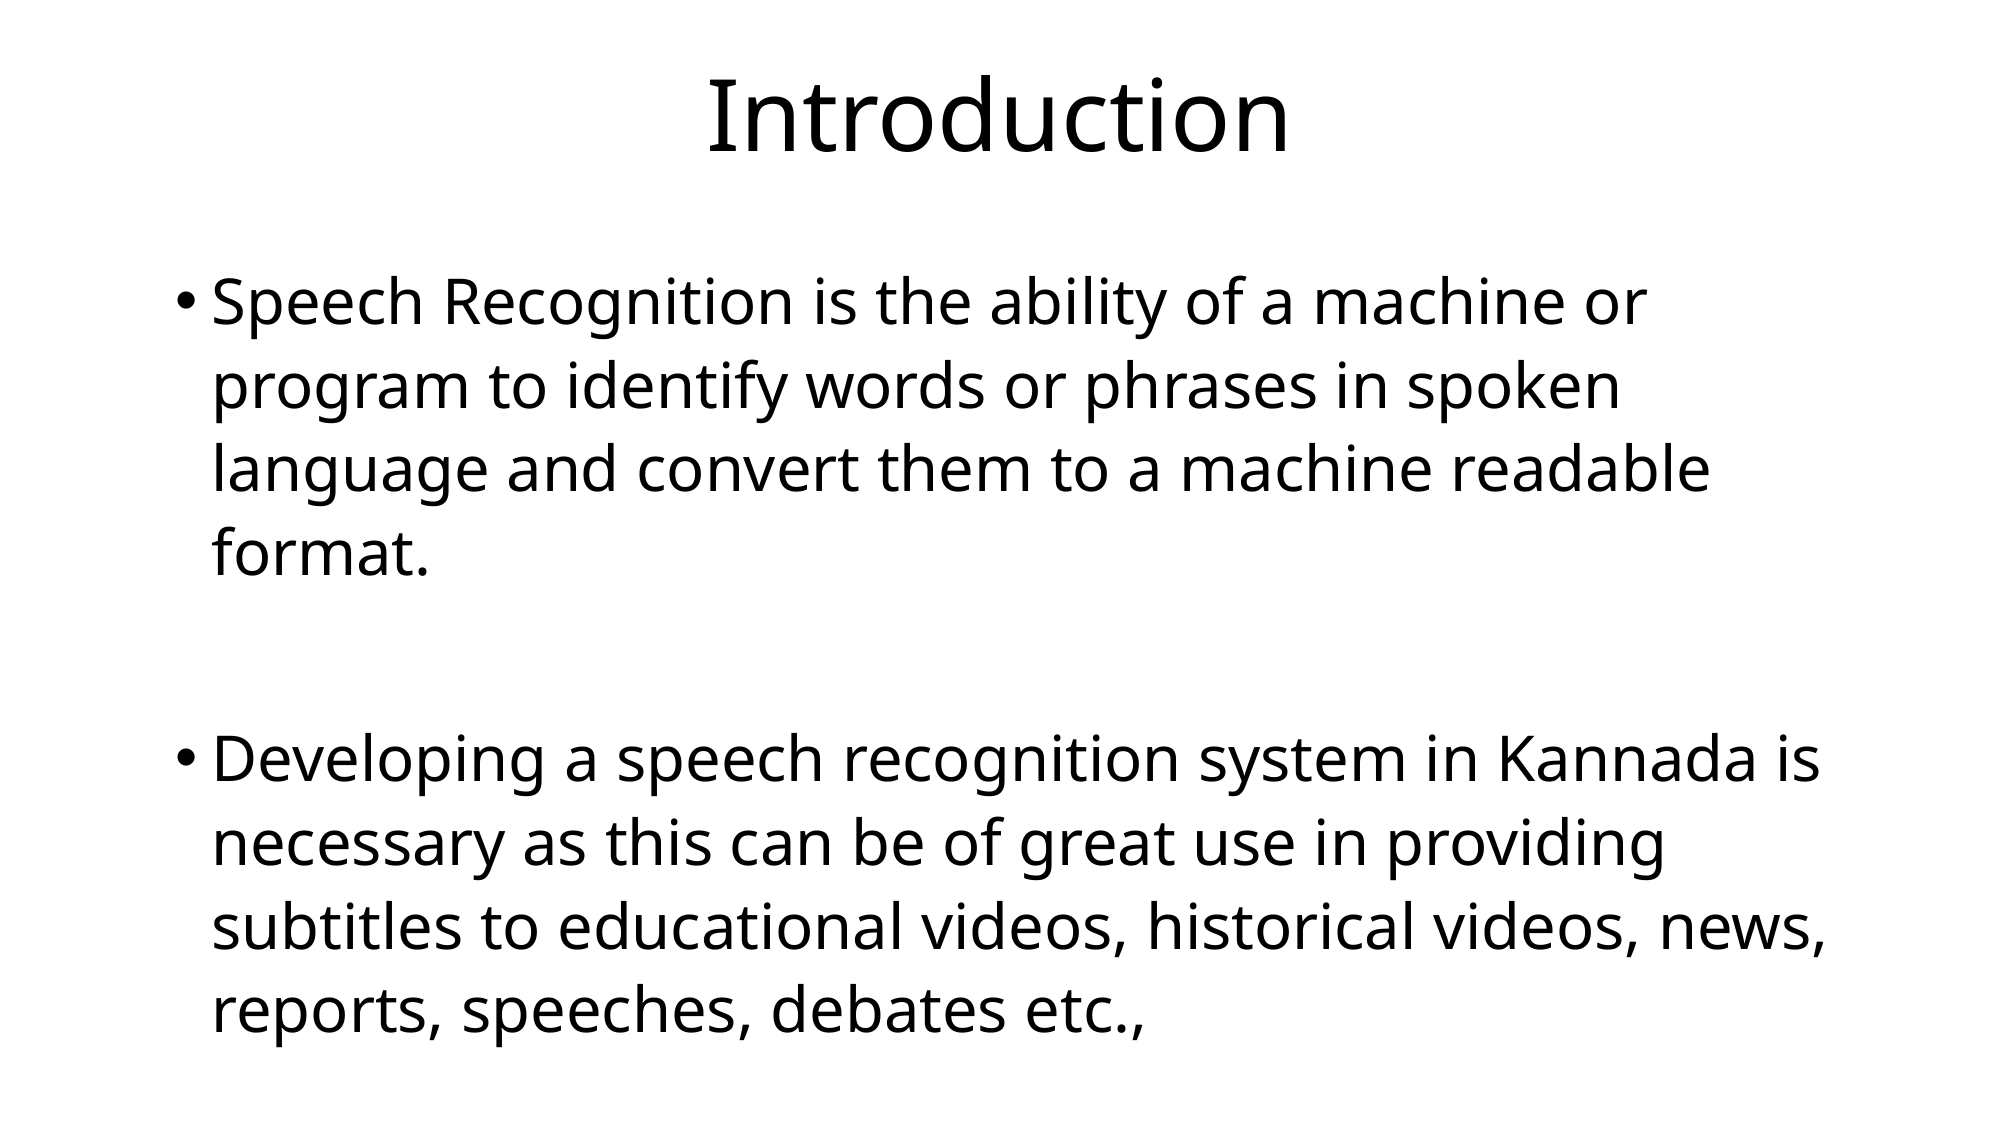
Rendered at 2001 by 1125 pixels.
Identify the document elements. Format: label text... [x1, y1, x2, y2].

text_box Introduction [235, 44, 1765, 200]
text_box Speech Recognition is the ability of a machine or program to identify words or phrases in spoken language and convert them to a machine readable format. Developing a speech recognition system in Kannada is necessary as this can be of great use in providing subtitles to educational videos, historical videos, news, reports, speeches, debates etc., [161, 246, 1869, 1054]
